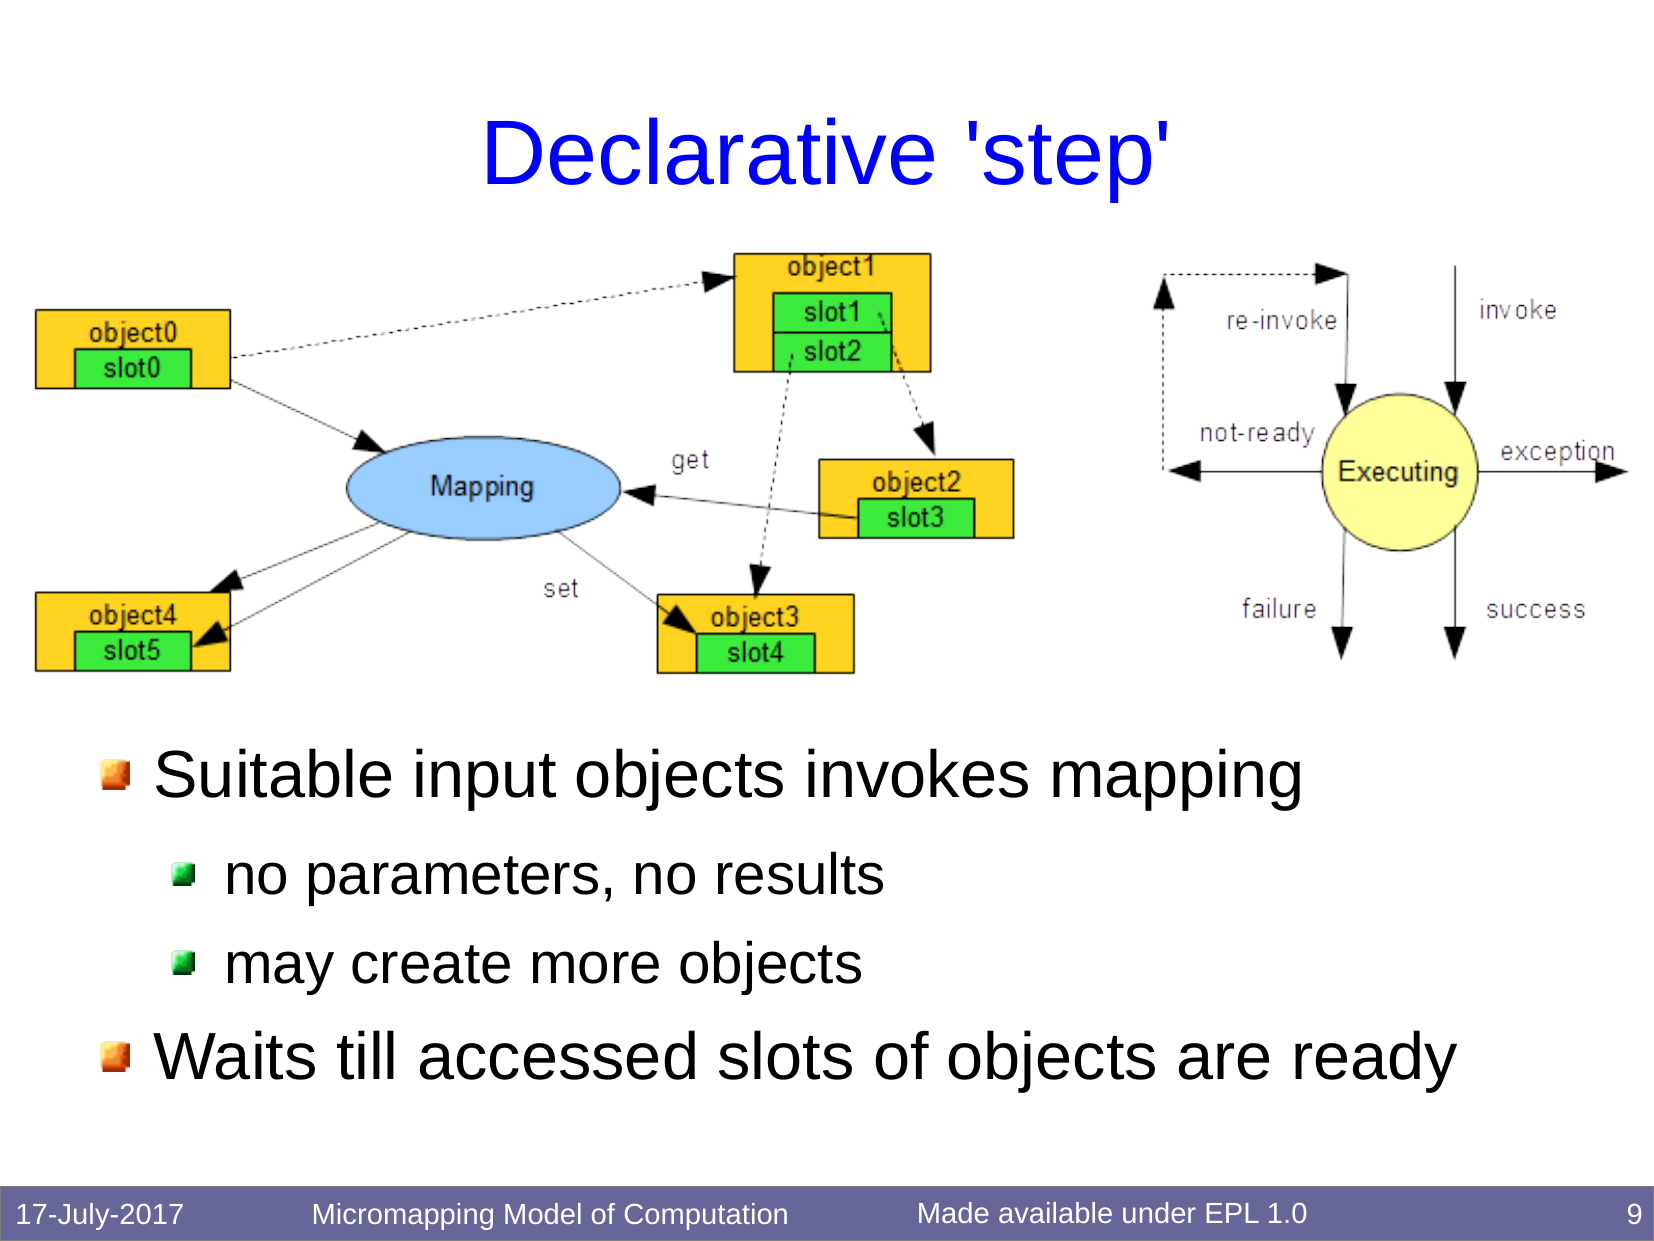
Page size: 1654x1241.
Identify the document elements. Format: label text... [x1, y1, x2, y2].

list Suitable input objects invokes mapping no parameters, no results may create more objects Waits till accessed slots of objects are ready [82, 737, 1571, 1241]
picture [31, 249, 1637, 681]
title Declarative 'step' [82, 49, 1571, 249]
